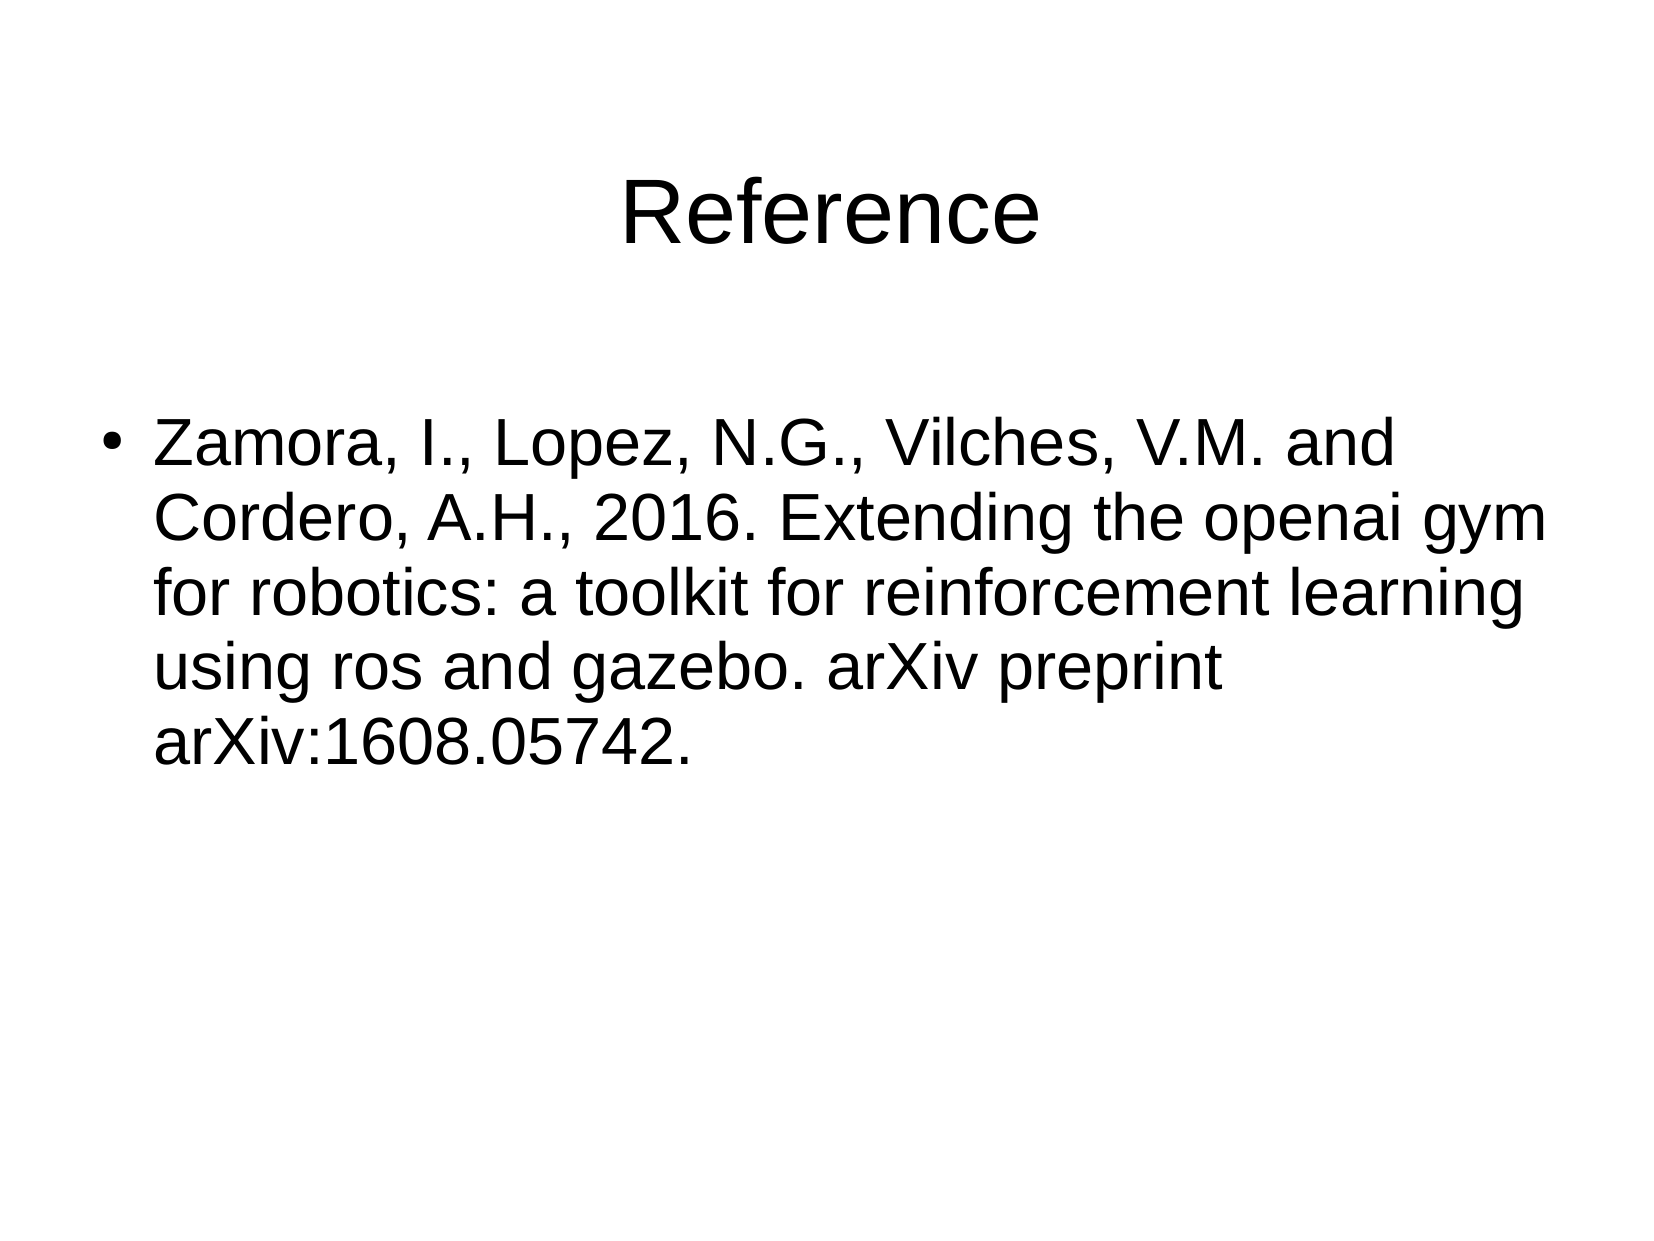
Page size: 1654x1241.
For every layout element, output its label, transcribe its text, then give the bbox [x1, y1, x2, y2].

list Zamora, I., Lopez, N.G., Vilches, V.M. and Cordero, A.H., 2016. Extending the openai gym for robotics: a toolkit for reinforcement learning using ros and gazebo. arXiv preprint arXiv:1608.05742. [82, 405, 1571, 811]
title Reference [86, 107, 1576, 316]
